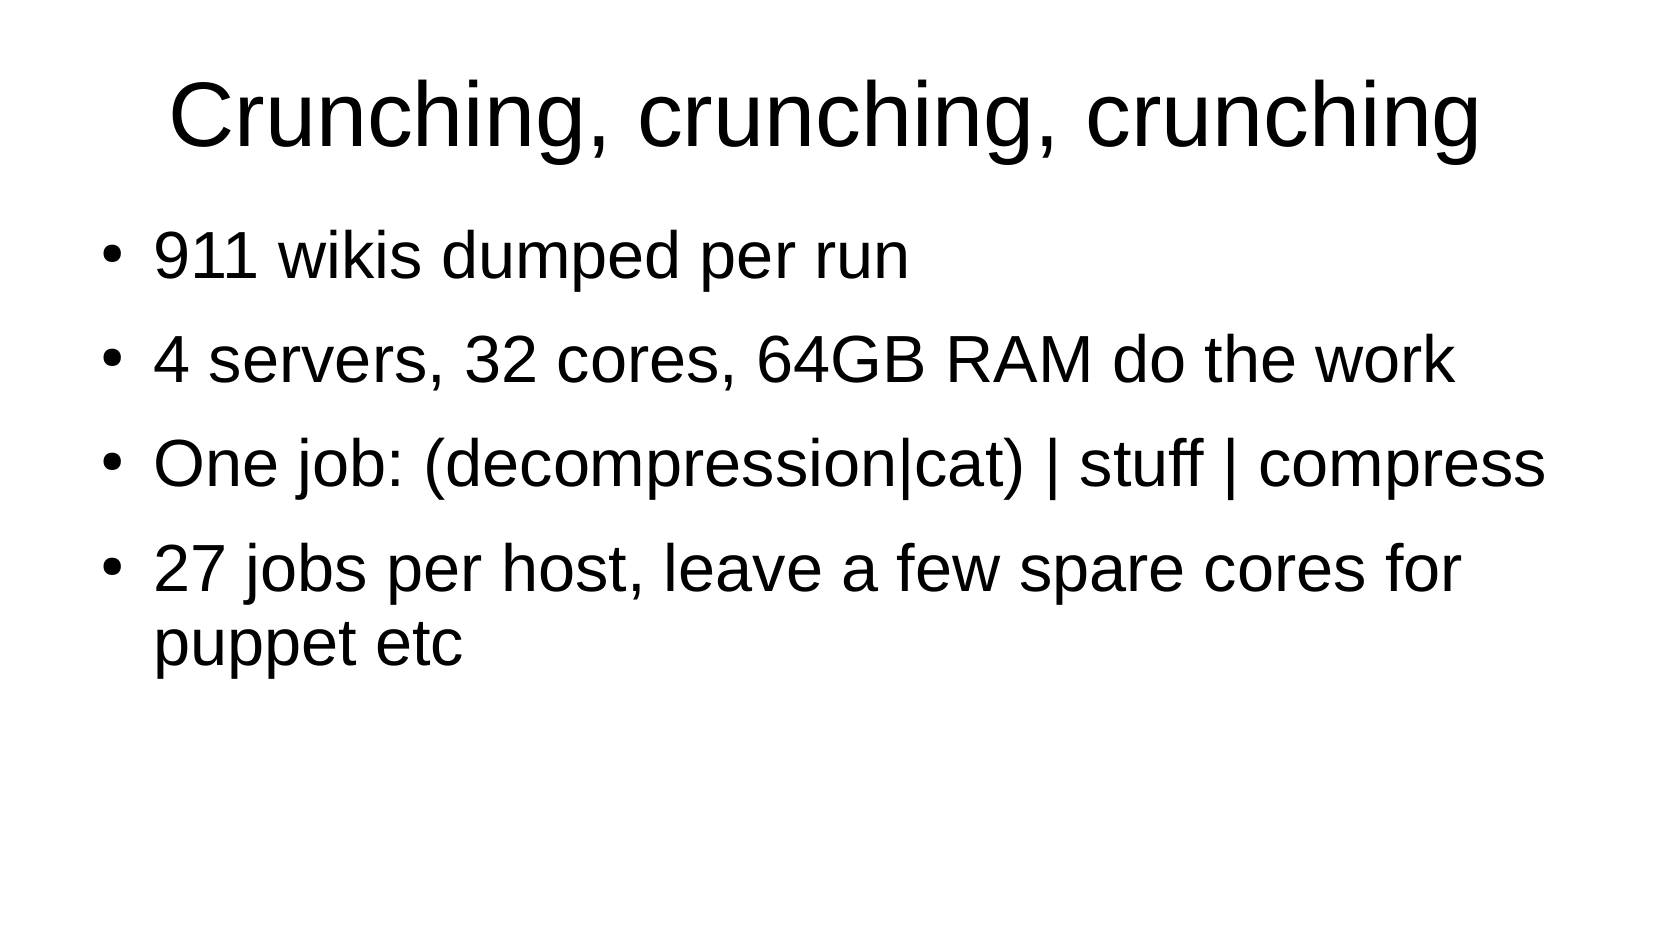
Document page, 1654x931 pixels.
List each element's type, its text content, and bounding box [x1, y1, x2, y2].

title Crunching, crunching, crunching [82, 37, 1571, 193]
list 911 wikis dumped per run 4 servers, 32 cores, 64GB RAM do the work One job: (decompression|cat) | stuff | compress 27 jobs per host, leave a few spare cores for puppet etc [82, 217, 1571, 758]
